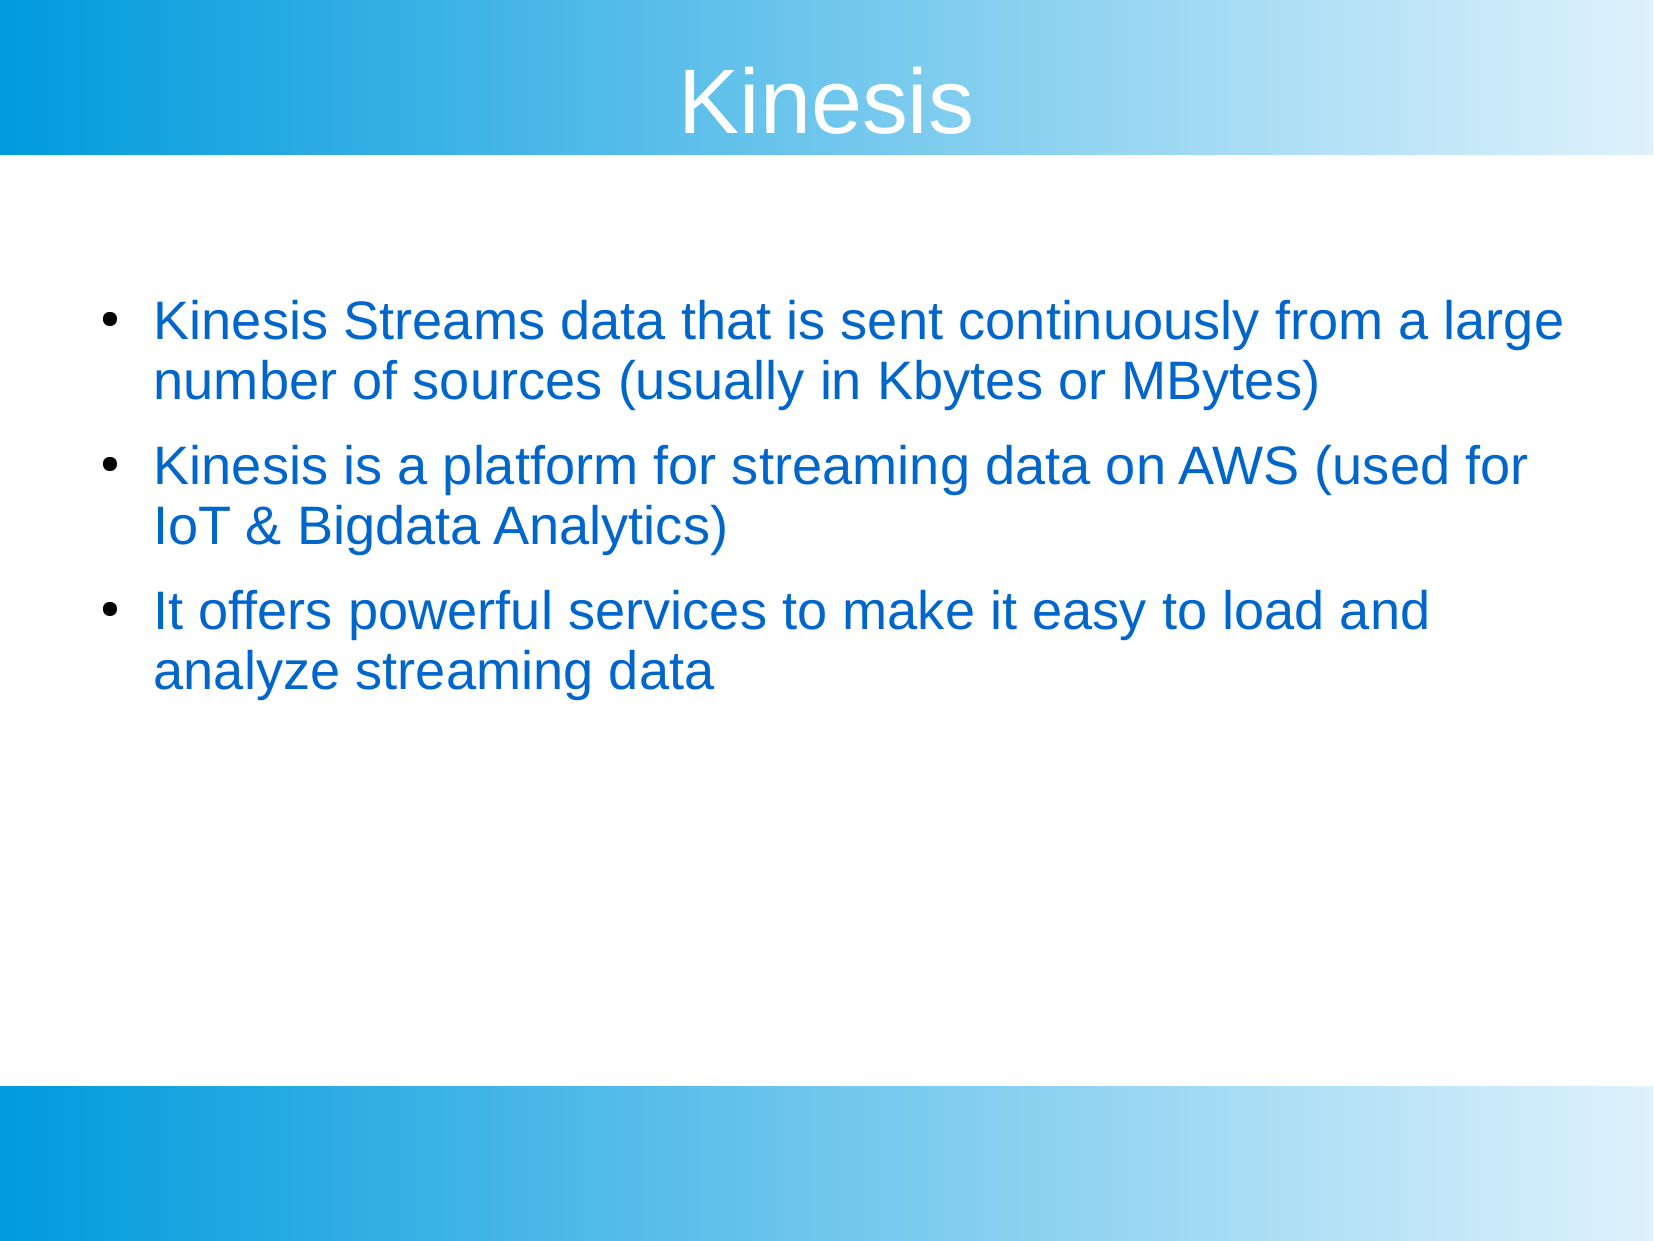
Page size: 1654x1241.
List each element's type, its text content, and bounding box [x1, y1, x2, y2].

title Kinesis [82, 49, 1571, 155]
list Kinesis Streams data that is sent continuously from a large number of sources (usually in Kbytes or MBytes) Kinesis is a platform for streaming data on AWS (used for IoT & Bigdata Analytics) It offers powerful services to make it easy to load and analyze streaming data [82, 290, 1571, 1010]
